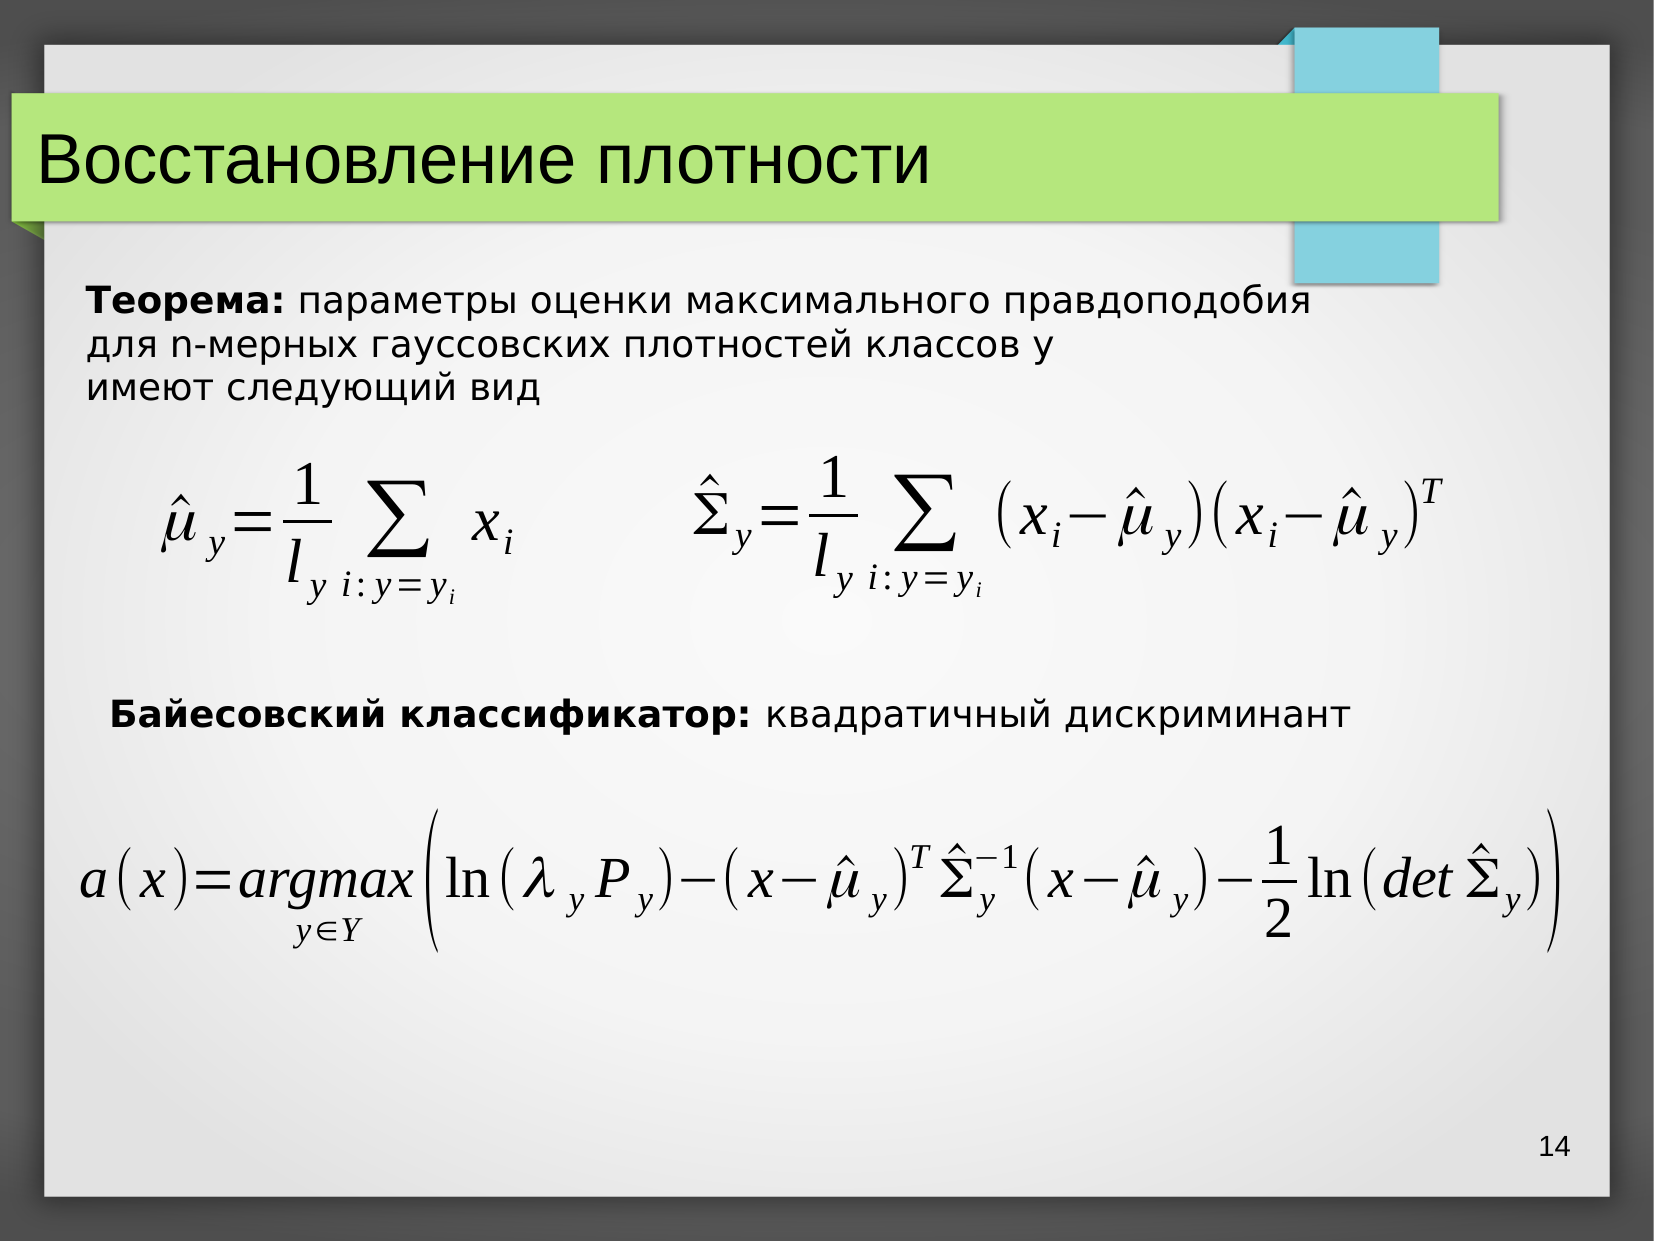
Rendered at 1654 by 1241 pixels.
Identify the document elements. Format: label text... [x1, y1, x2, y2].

chart [685, 461, 1452, 603]
title Восстановление плотности [35, 118, 1489, 200]
picture [0, 0, 1654, 1241]
chart [72, 805, 1571, 957]
text_box Байесовский классификатор: квадратичный дискриминант [94, 685, 1453, 756]
chart [153, 461, 520, 609]
text_box Теорема: параметры оценки максимального правдоподобия для n-мерных гауссовских плотностей классов y имеют следующий вид [70, 271, 1548, 461]
